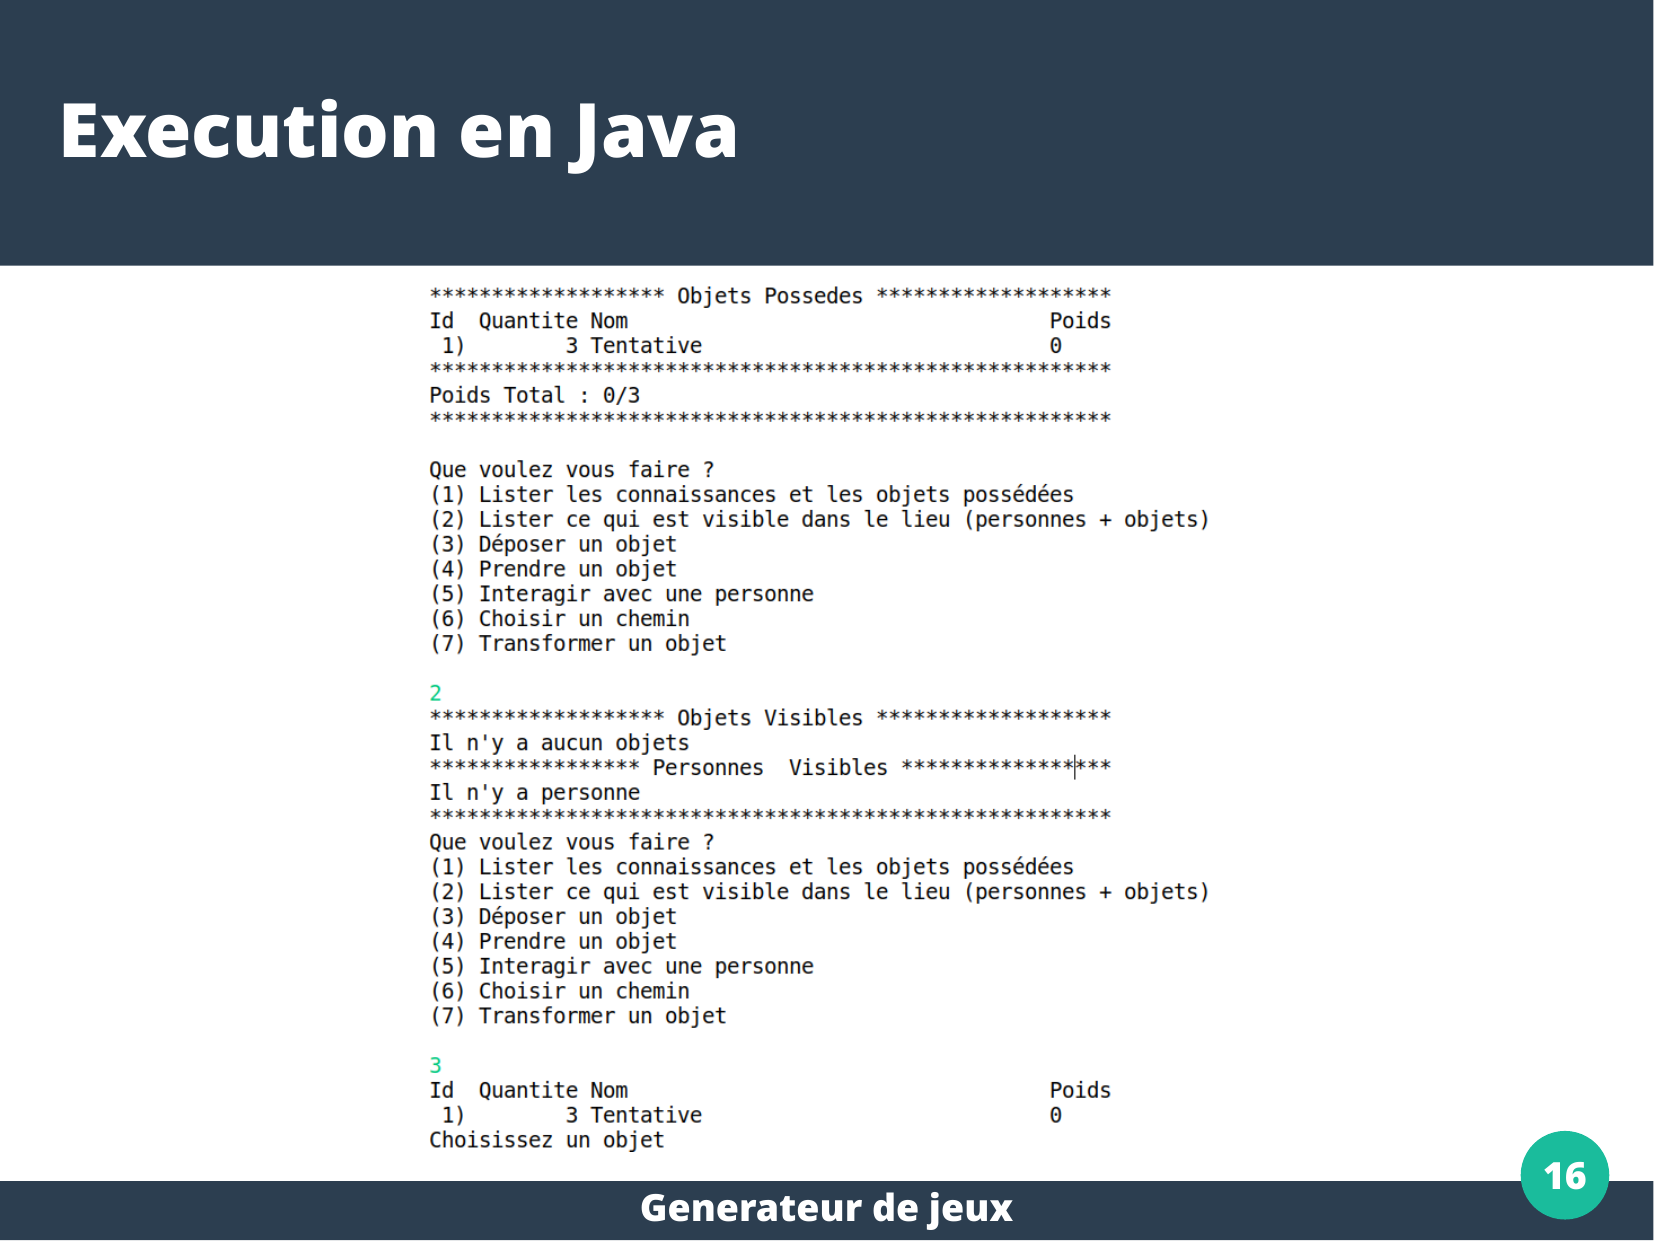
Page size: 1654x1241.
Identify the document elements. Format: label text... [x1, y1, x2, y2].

picture [428, 273, 1283, 1152]
title Execution en Java [59, 49, 1595, 207]
